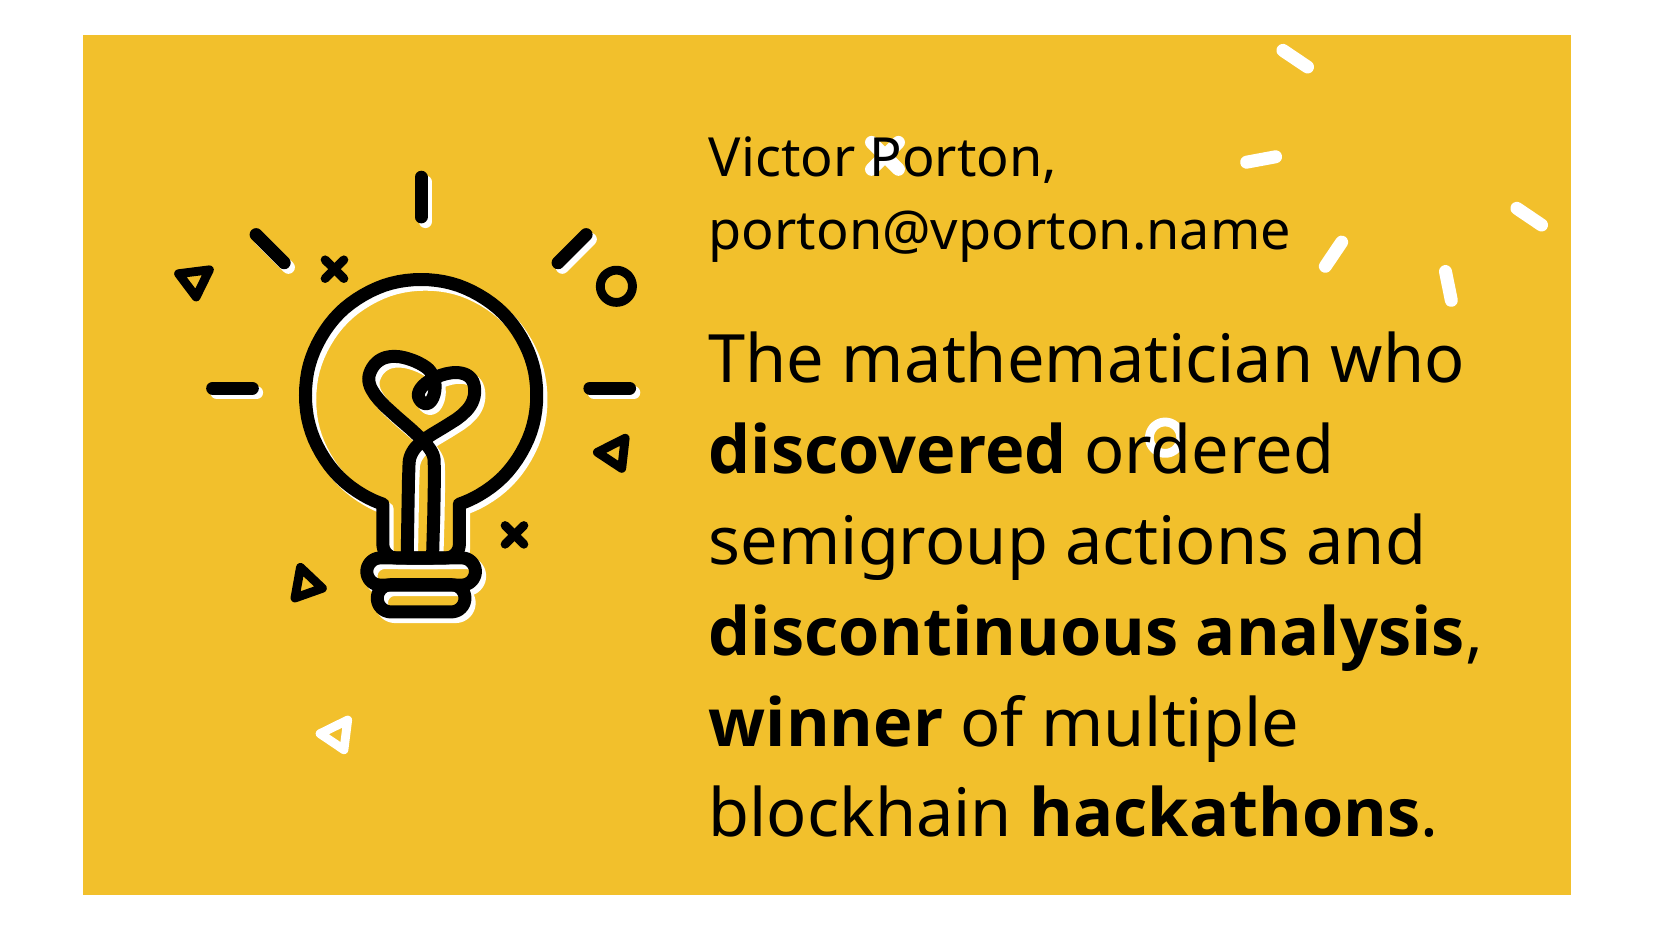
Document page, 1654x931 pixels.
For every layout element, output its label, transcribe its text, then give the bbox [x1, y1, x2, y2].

subtitle The mathematician who discovered ordered semigroup actions and discontinuous analysis, winner of multiple blockhain hackathons. [708, 311, 1536, 857]
title Victor Porton, porton@vporton.name [708, 118, 1536, 266]
